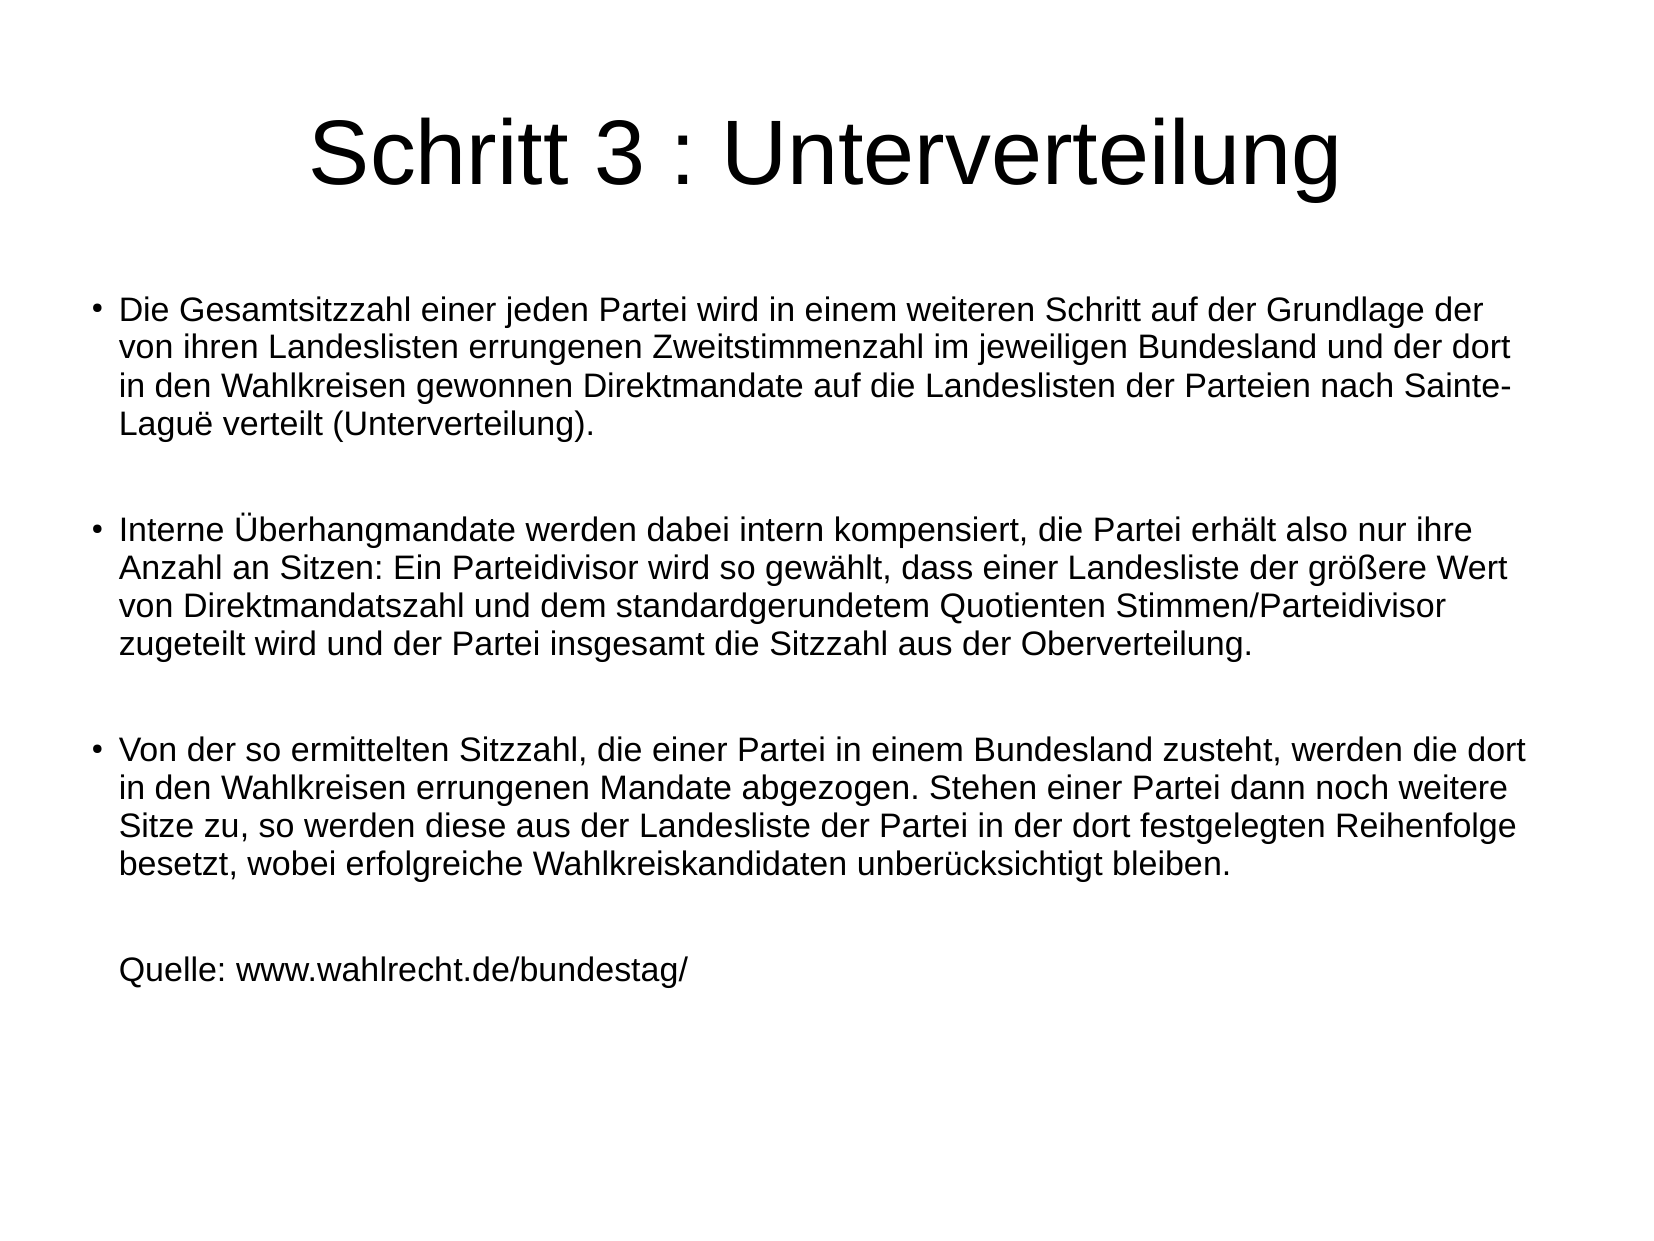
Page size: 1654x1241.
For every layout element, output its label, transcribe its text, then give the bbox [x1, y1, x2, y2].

list Die Gesamtsitzzahl einer jeden Partei wird in einem weiteren Schritt auf der Grundlage der von ihren Landeslisten errungenen Zweitstimmenzahl im jeweiligen Bundesland und der dort in den Wahlkreisen gewonnen Direktmandate auf die Landeslisten der Parteien nach Sainte-Laguë verteilt (Unterverteilung). Interne Überhangmandate werden dabei intern kompensiert, die Partei erhält also nur ihre Anzahl an Sitzen: Ein Parteidivisor wird so gewählt, dass einer Landesliste der größere Wert von Direktmandatszahl und dem standardgerundetem Quotienten Stimmen/Parteidivisor zugeteilt wird und der Partei insgesamt die Sitzzahl aus der Oberverteilung. Von der so ermittelten Sitzzahl, die einer Partei in einem Bundesland zusteht, werden die dort in den Wahlkreisen errungenen Mandate abgezogen. Stehen einer Partei dann noch weitere Sitze zu, so werden diese aus der Landesliste der Partei in der dort festgelegten Reihenfolge besetzt, wobei erfolgreiche Wahlkreiskandidaten unberücksichtigt bleiben. Quelle: www.wahlrecht.de/bundestag/ [82, 290, 1538, 1010]
title Schritt 3 : Unterverteilung [82, 49, 1571, 257]
